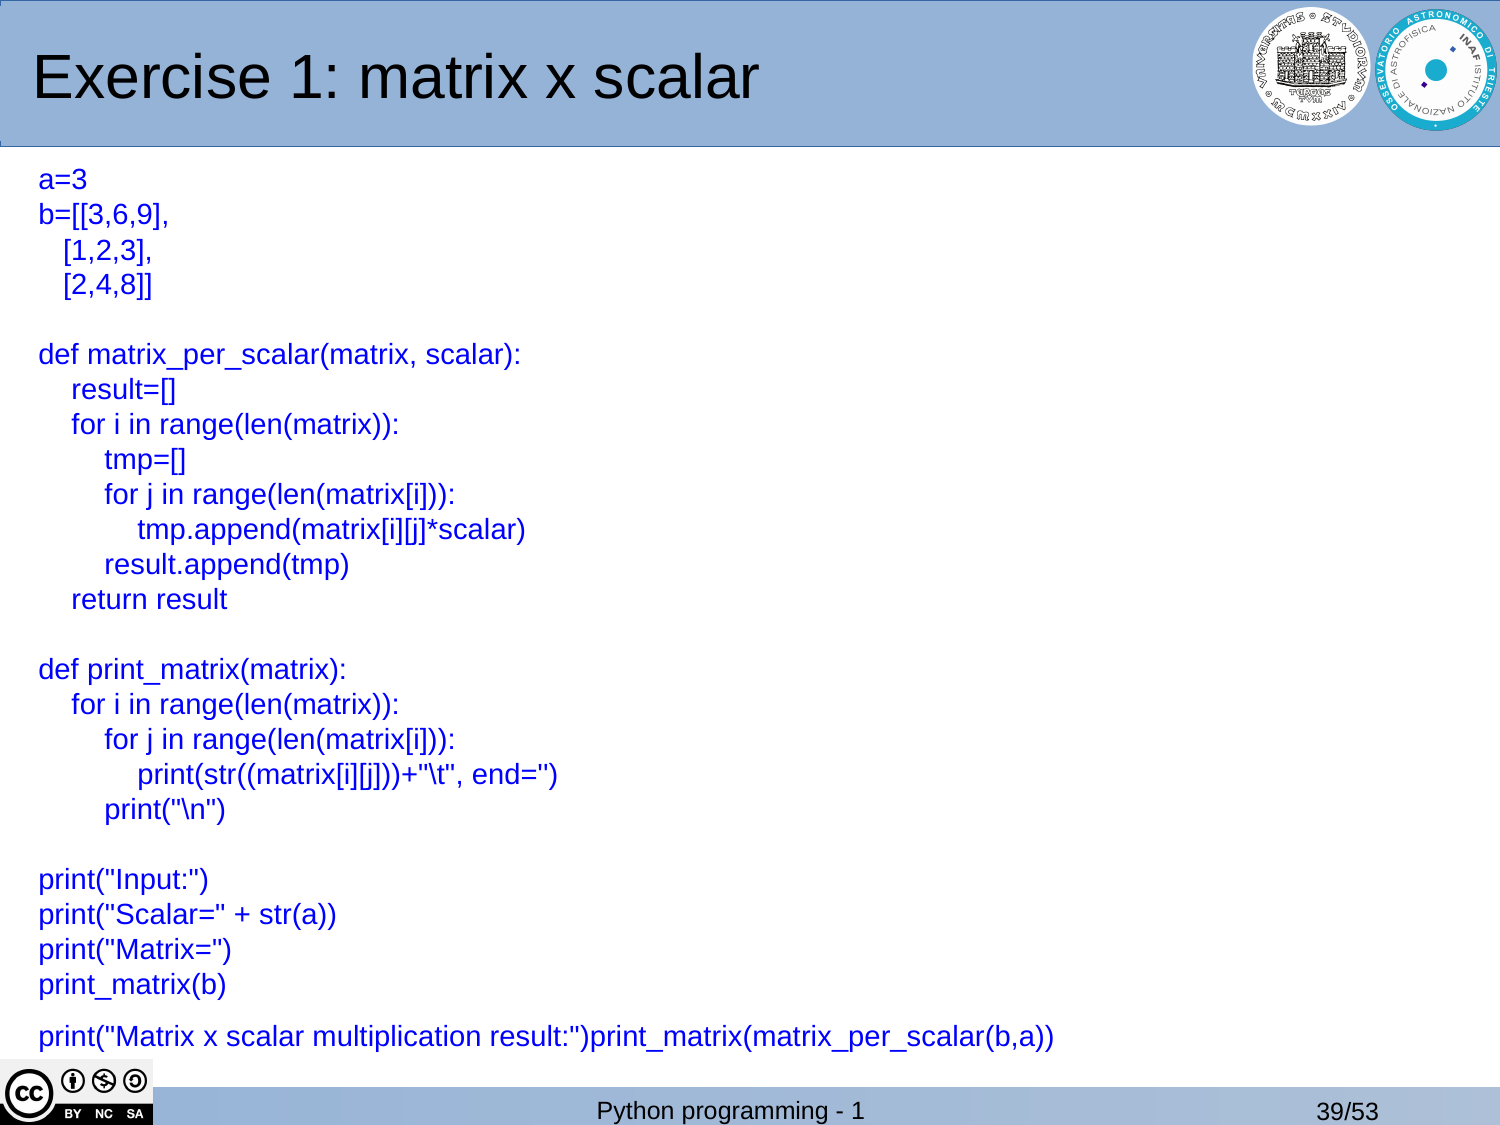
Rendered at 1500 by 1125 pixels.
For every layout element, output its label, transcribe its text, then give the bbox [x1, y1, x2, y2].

text_box Exercise 1: matrix x scalar [0, 5, 1253, 141]
picture [1253, 0, 1500, 153]
list a=3 b=[[3,6,9], [1,2,3], [2,4,8]] def matrix_per_scalar(matrix, scalar): result=[] for i in range(len(matrix)): tmp=[] for j in range(len(matrix[i])): tmp.append(matrix[i][j]*scalar) result.append(tmp) return result def print_matrix(matrix): for i in range(len(matrix)): for j in range(len(matrix[i])): print(str((matrix[i][j]))+"\t", end='') print("\n") print("Input:") print("Scalar=" + str(a)) print("Matrix=") print_matrix(b) print("Matrix x scalar multiplication result:")print_matrix(matrix_per_scalar(b,a)) [23, 153, 1500, 1054]
picture [0, 1059, 153, 1125]
